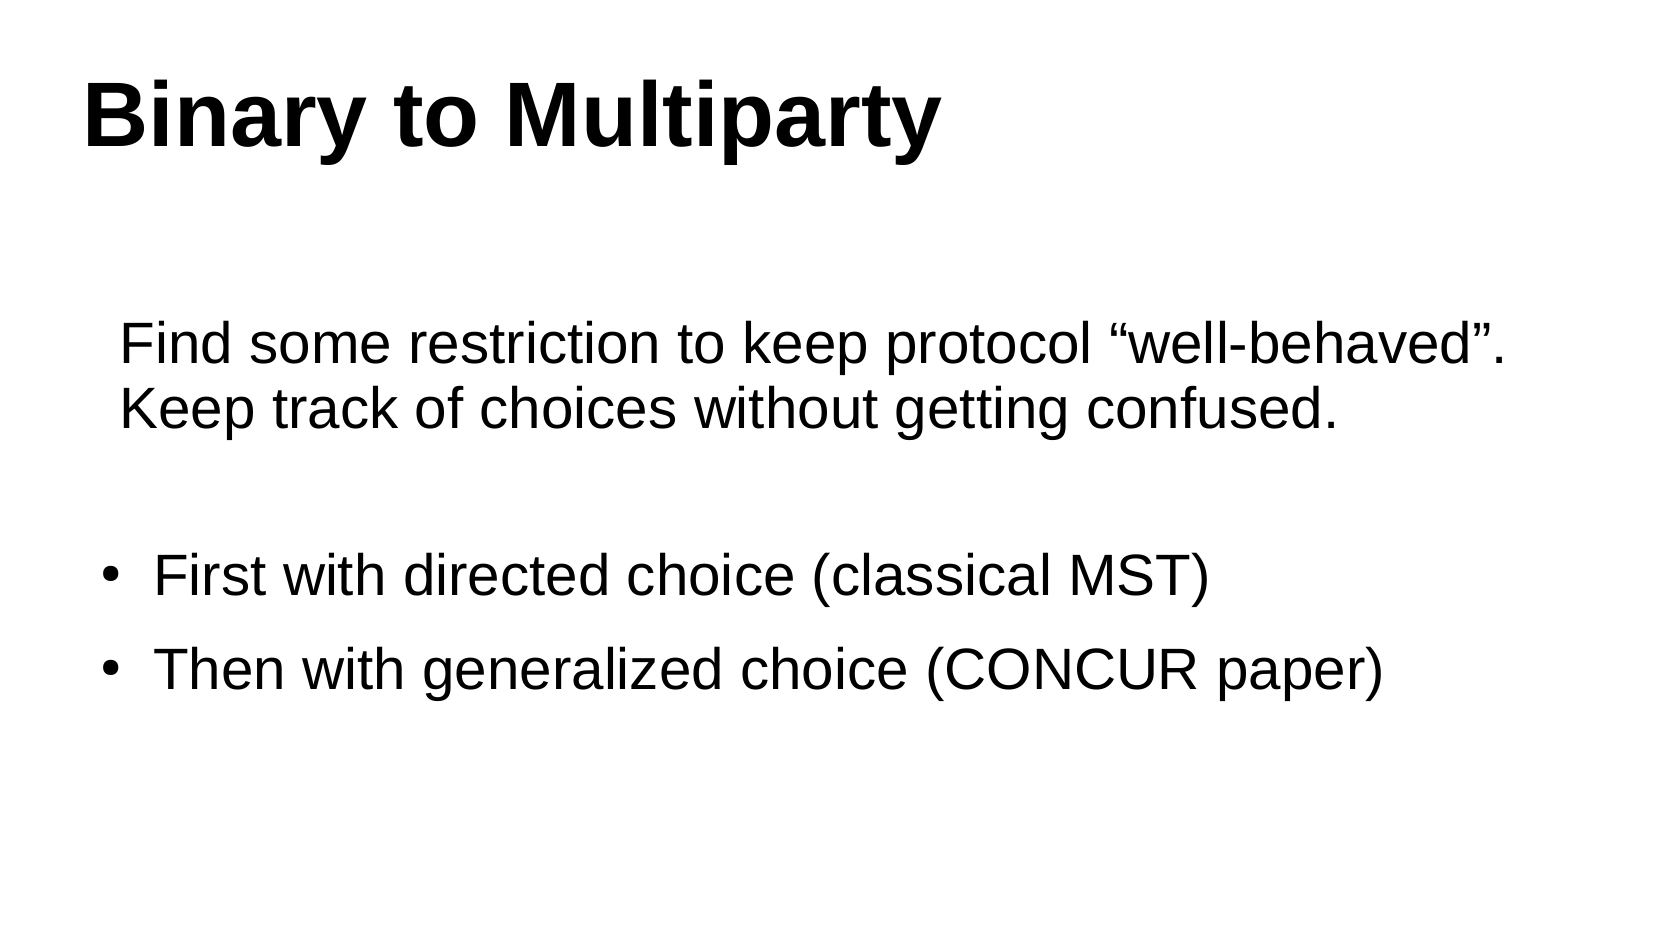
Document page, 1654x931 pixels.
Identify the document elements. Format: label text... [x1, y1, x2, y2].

list First with directed choice (classical MST) Then with generalized choice (CONCUR paper) [82, 542, 1571, 745]
title Binary to Multiparty [82, 37, 1571, 193]
text_box Find some restriction to keep protocol “well-behaved”. Keep track of choices without getting confused. [105, 303, 1546, 579]
